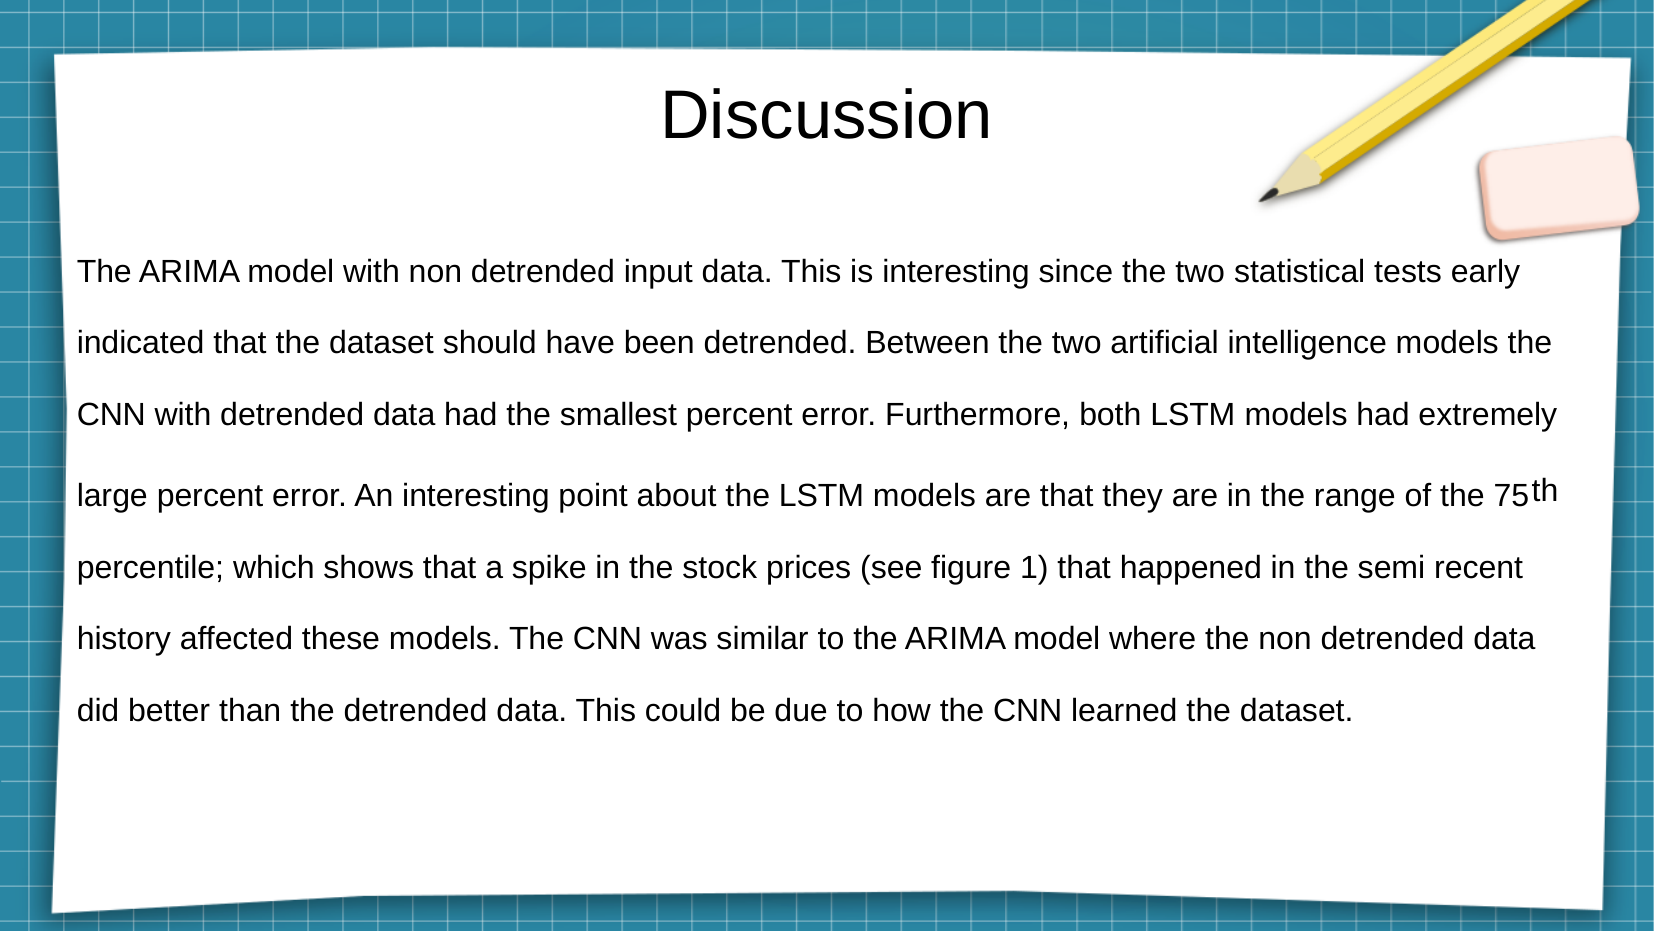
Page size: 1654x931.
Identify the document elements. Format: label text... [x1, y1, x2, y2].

list The ARIMA model with non detrended input data. This is interesting since the two statistical tests early indicated that the dataset should have been detrended. Between the two artificial intelligence models the CNN with detrended data had the smallest percent error. Furthermore, both LSTM models had extremely large percent error. An interesting point about the LSTM models are that they are in the range of the 75th percentile; which shows that a spike in the stock prices (see figure 1) that happened in the semi recent history affected these models. The CNN was similar to the ARIMA model where the non detrended data did better than the detrended data. This could be due to how the CNN learned the dataset. [76, 217, 1565, 758]
title Discussion [82, 37, 1571, 193]
picture [0, 0, 1654, 931]
